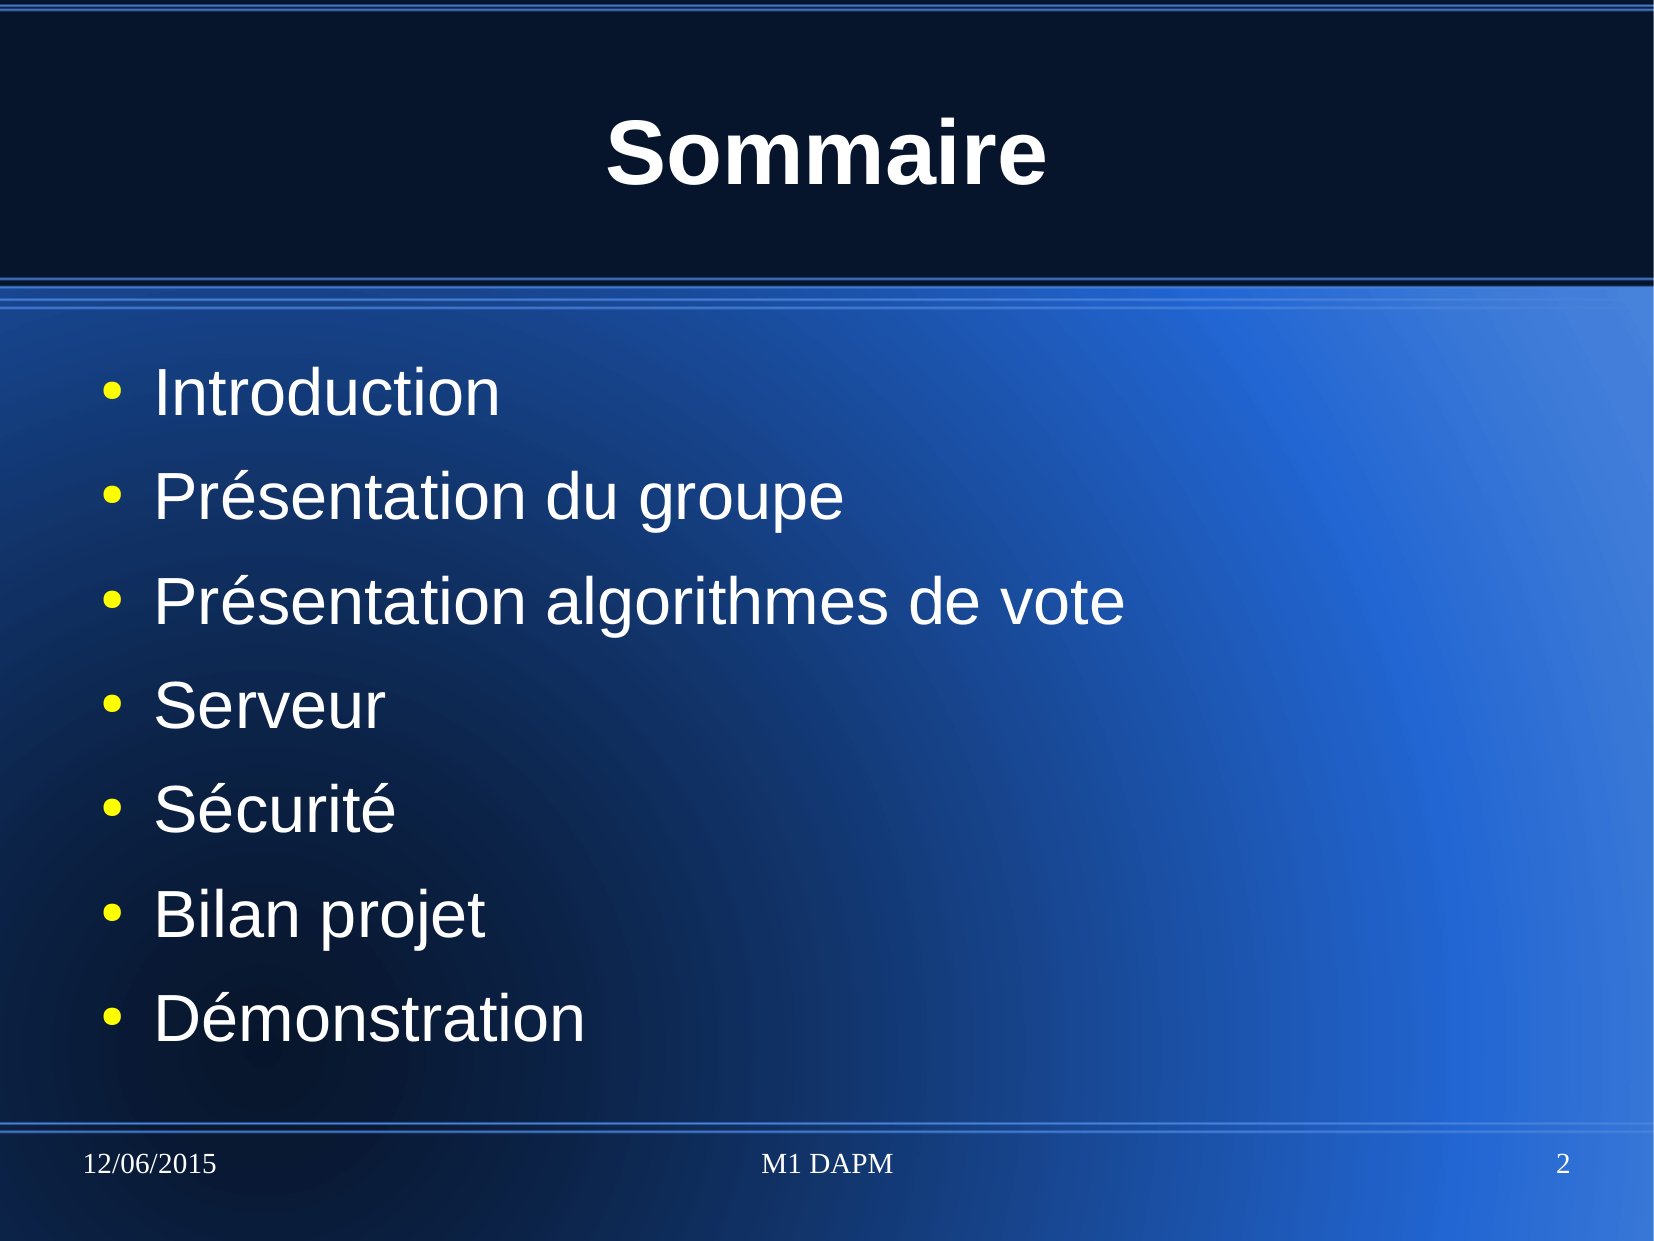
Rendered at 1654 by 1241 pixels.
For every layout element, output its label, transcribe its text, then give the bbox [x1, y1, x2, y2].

list Introduction Présentation du groupe Présentation algorithmes de vote Serveur Sécurité Bilan projet Démonstration [82, 355, 1571, 1060]
title Sommaire [82, 49, 1571, 257]
picture [0, 0, 1654, 1241]
